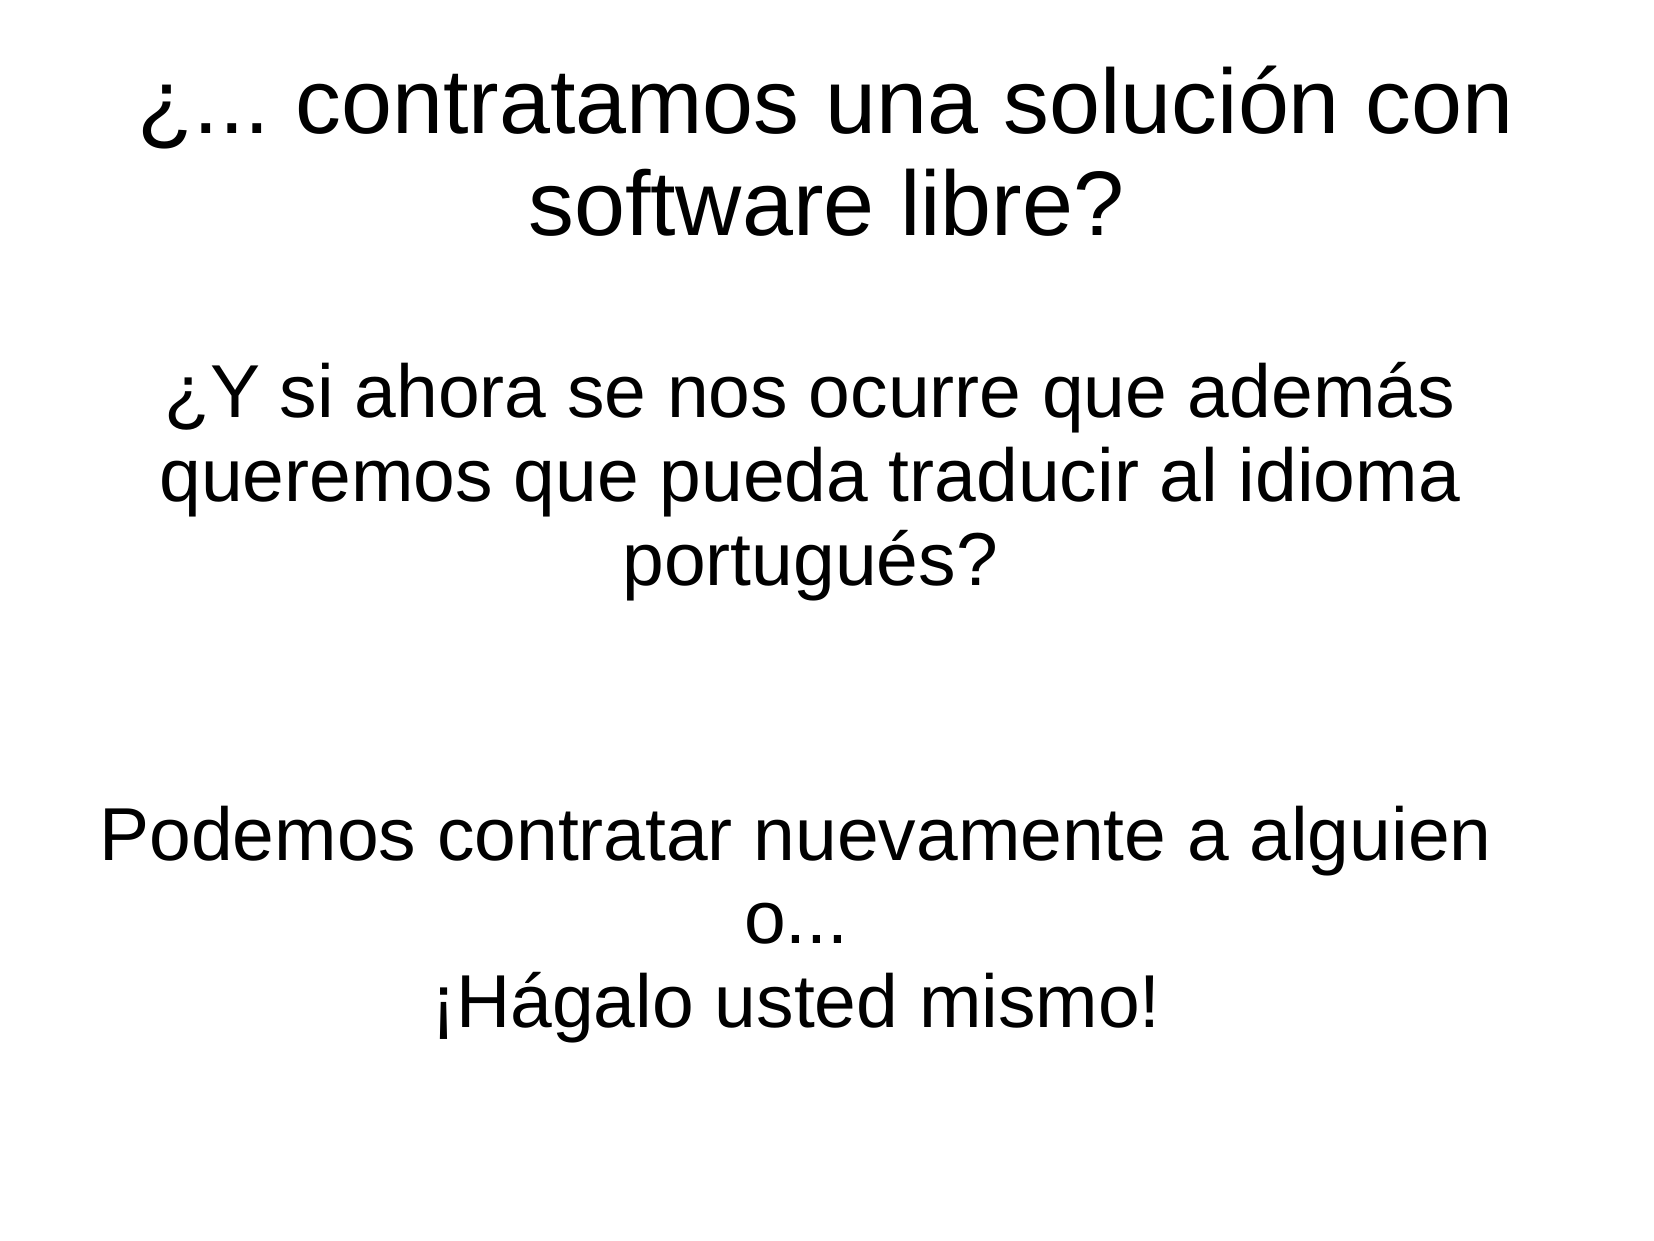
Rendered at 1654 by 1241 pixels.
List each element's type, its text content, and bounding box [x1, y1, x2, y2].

text_box Podemos contratar nuevamente a alguien o... ¡Hágalo usted mismo! [68, 732, 1524, 1104]
title ¿... contratamos una solución con software libre? [82, 49, 1571, 257]
subtitle ¿Y si ahora se nos ocurre que además queremos que pueda traducir al idioma portugués? [82, 290, 1538, 662]
